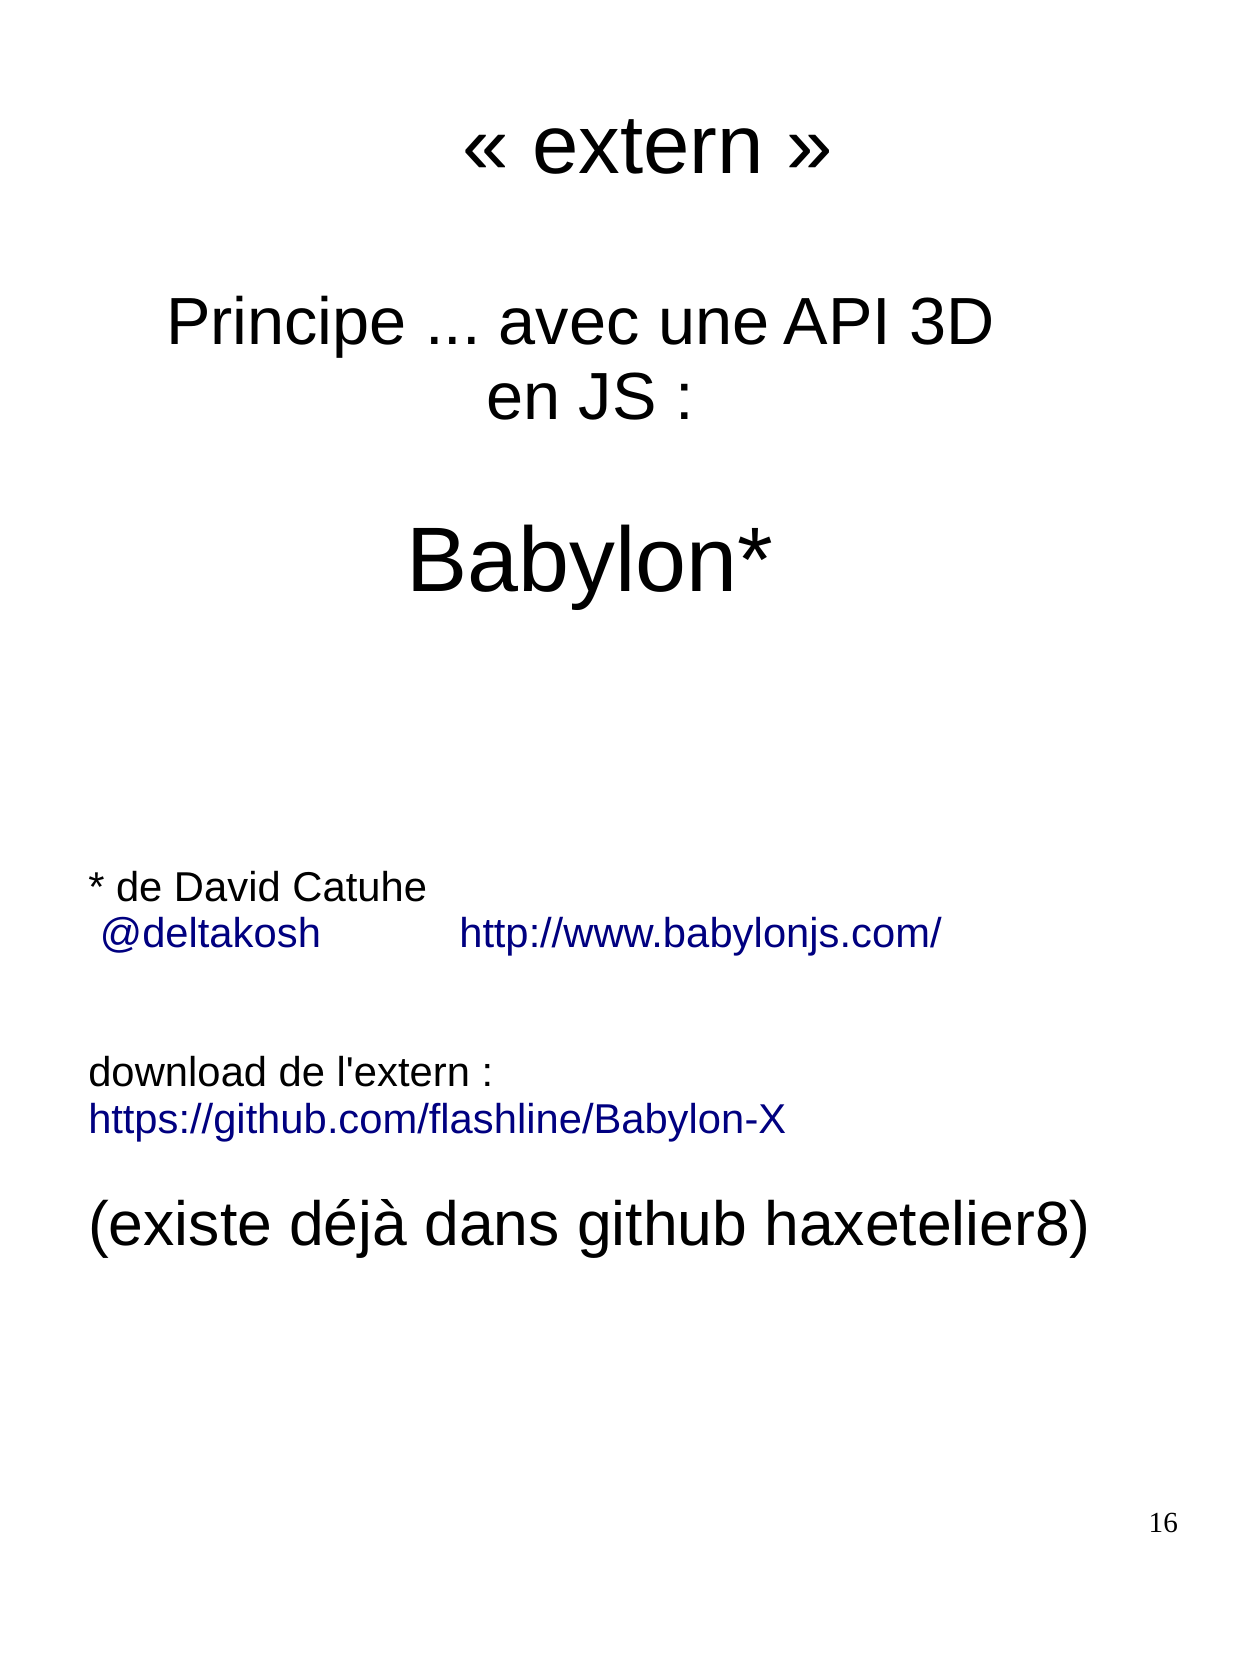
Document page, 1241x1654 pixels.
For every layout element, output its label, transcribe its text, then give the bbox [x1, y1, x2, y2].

text_box Principe ... avec une API 3D en JS : Babylon* * de David Catuhe @deltakosh http://www.babylonjs.com/ download de l'extern : https://github.com/flashline/Babylon-X (existe déjà dans github haxetelier8) [73, 277, 1121, 1542]
text_box « extern » [447, 90, 857, 235]
